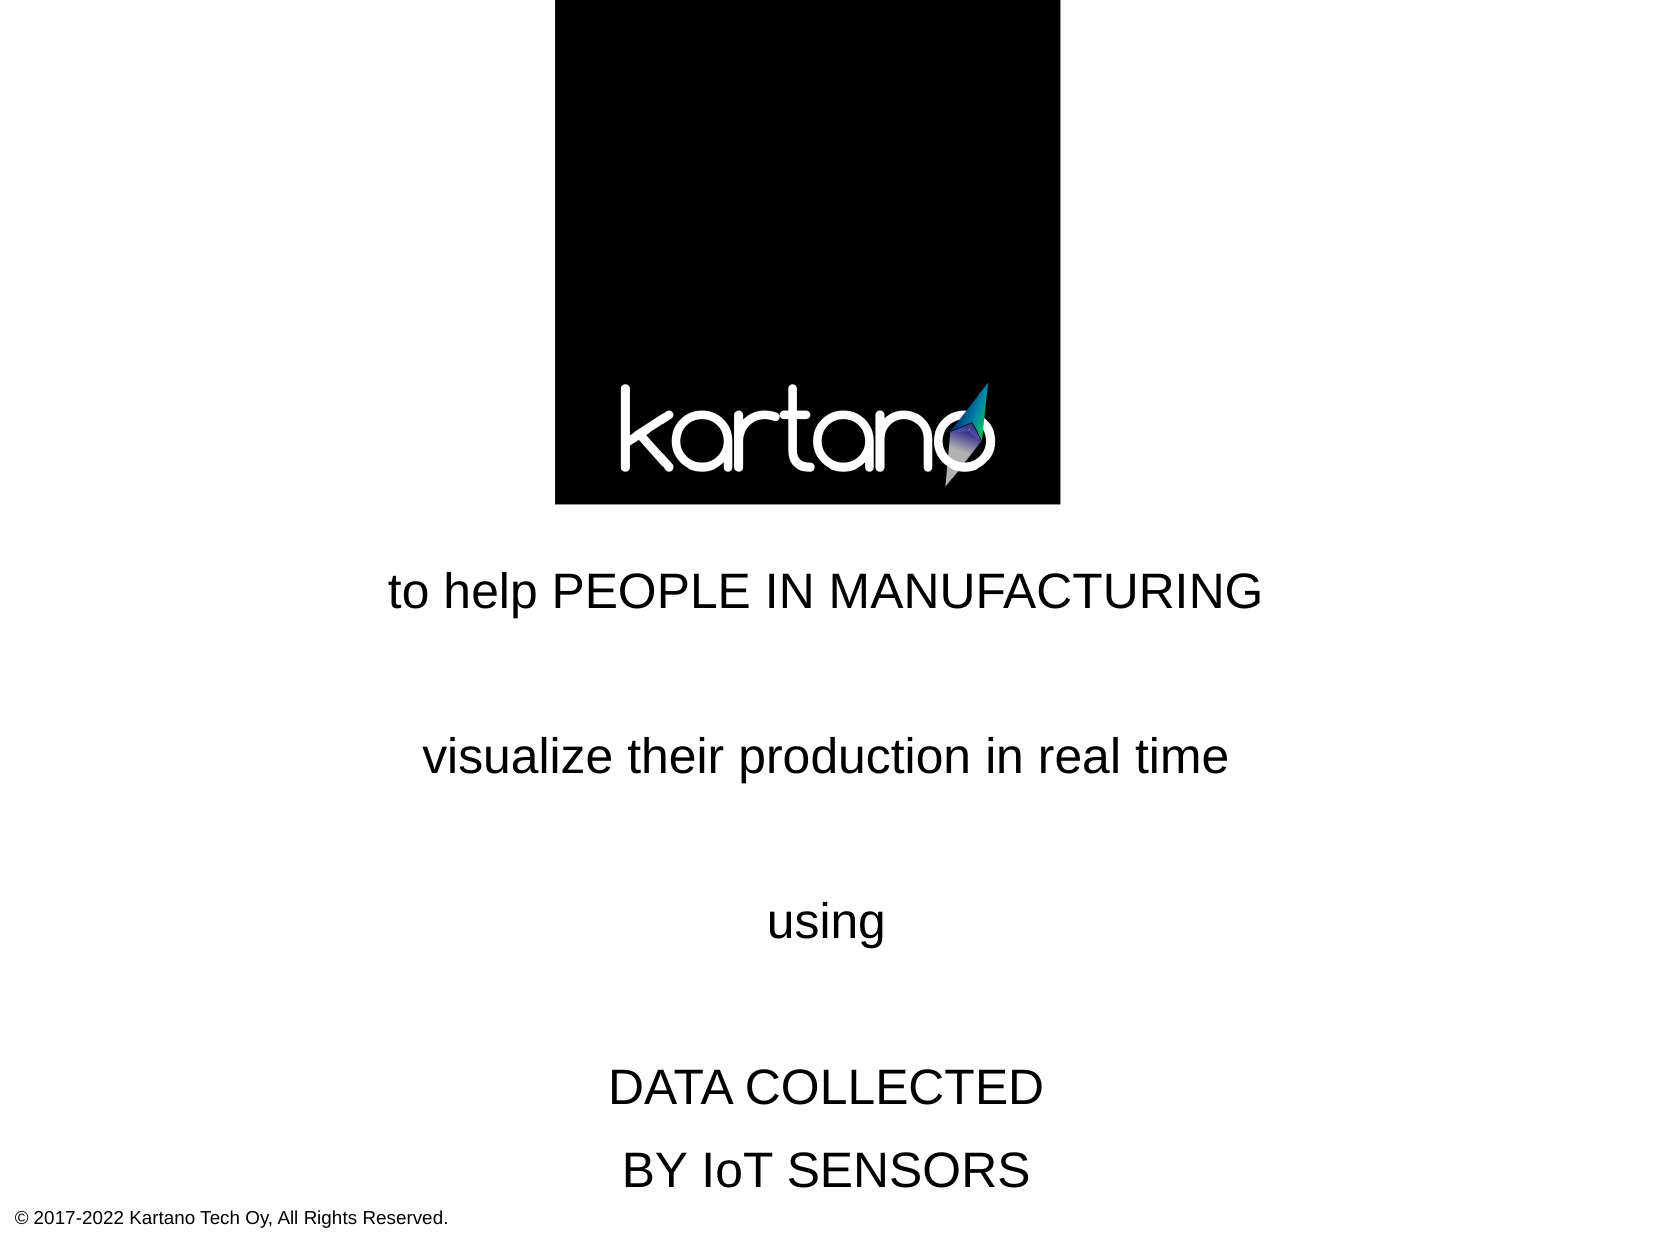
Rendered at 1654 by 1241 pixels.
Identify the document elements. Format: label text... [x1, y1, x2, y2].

picture [554, 0, 1061, 505]
text_box © 2017-2022 Kartano Tech Oy, All Rights Reserved. [0, 1200, 570, 1241]
list to help PEOPLE IN MANUFACTURING visualize their production in real time using DATA COLLECTED BY IoT SENSORS [82, 480, 1571, 1201]
